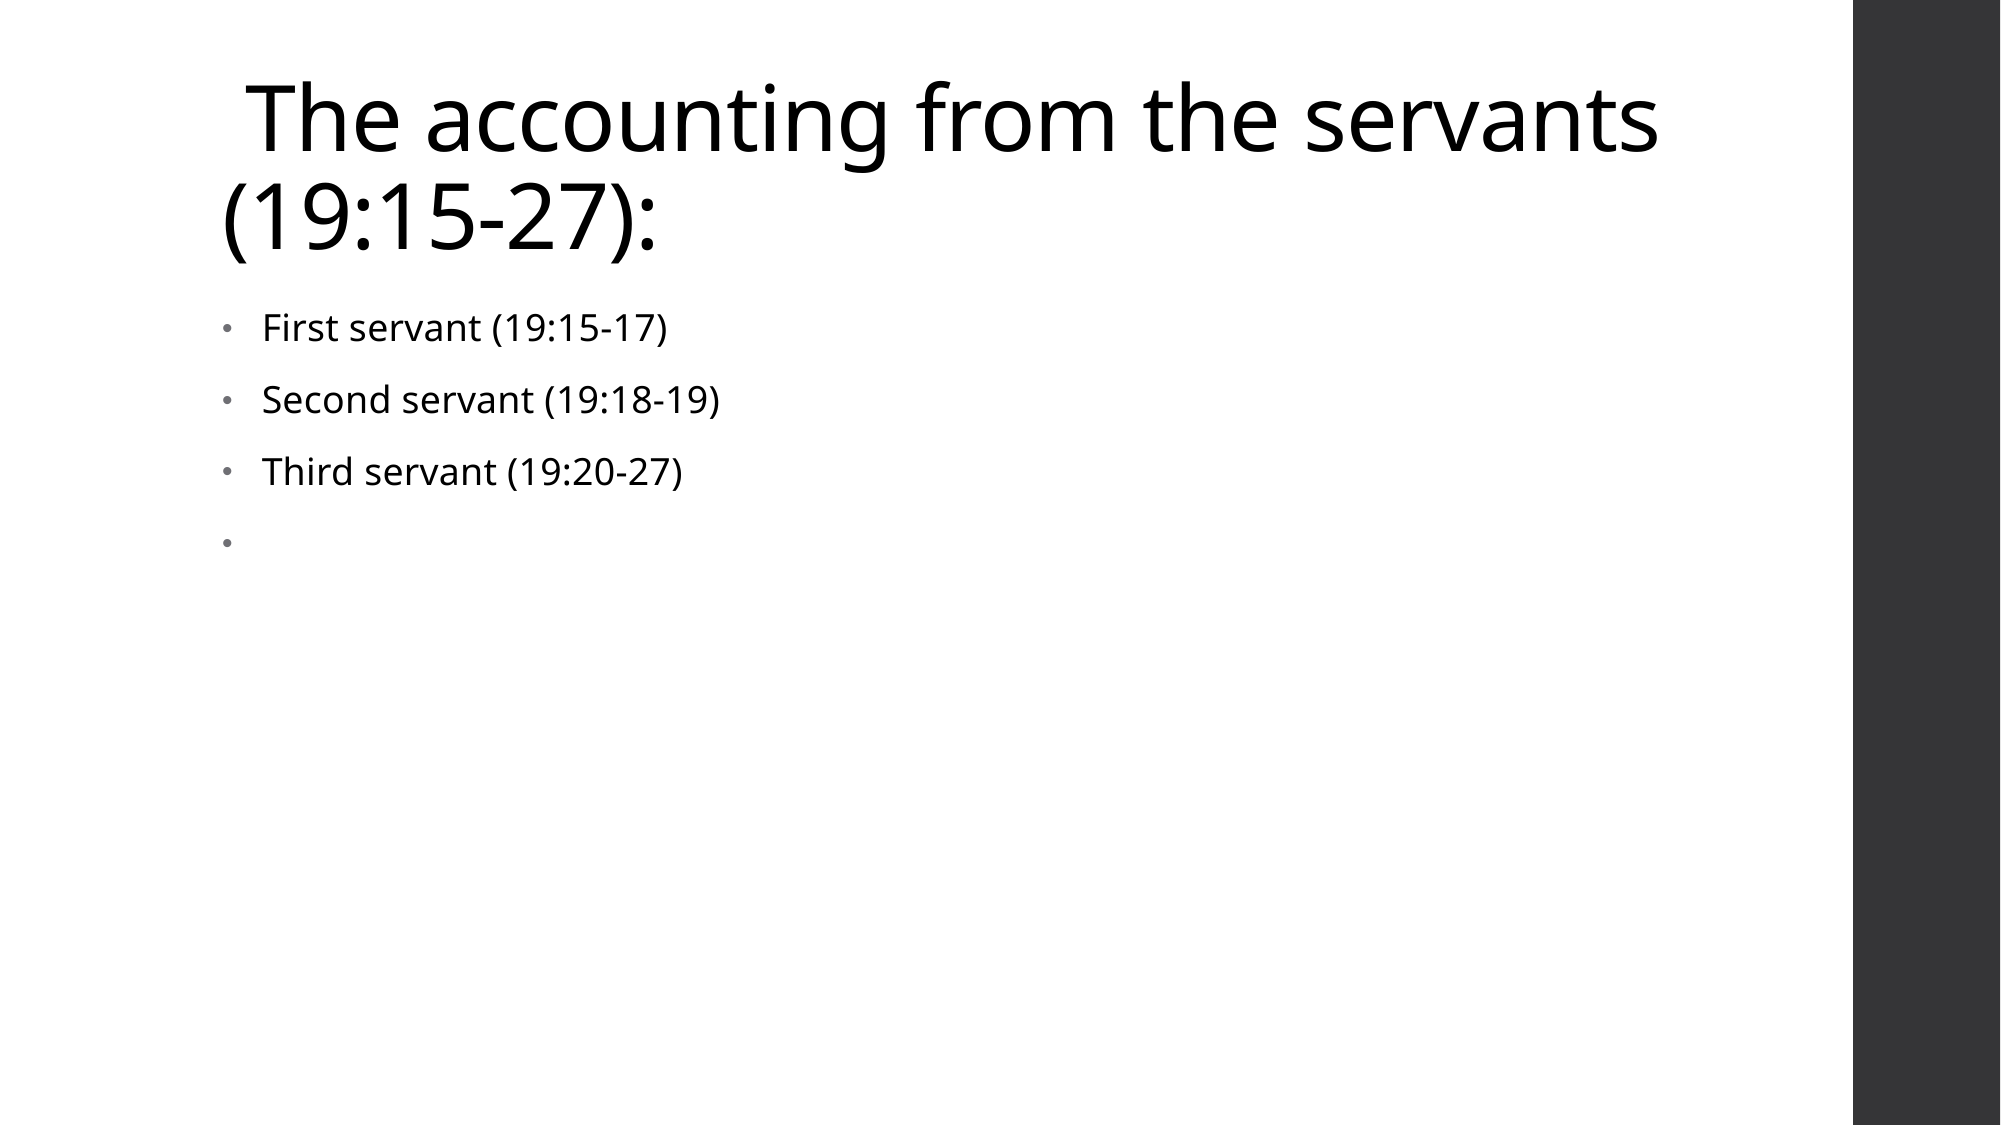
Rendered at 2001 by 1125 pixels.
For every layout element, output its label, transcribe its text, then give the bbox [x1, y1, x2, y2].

list First servant (19:15-17) Second servant (19:18-19) Third servant (19:20-27) [206, 299, 1617, 1014]
title The accounting from the servants (19:15-27): [206, 60, 1797, 278]
